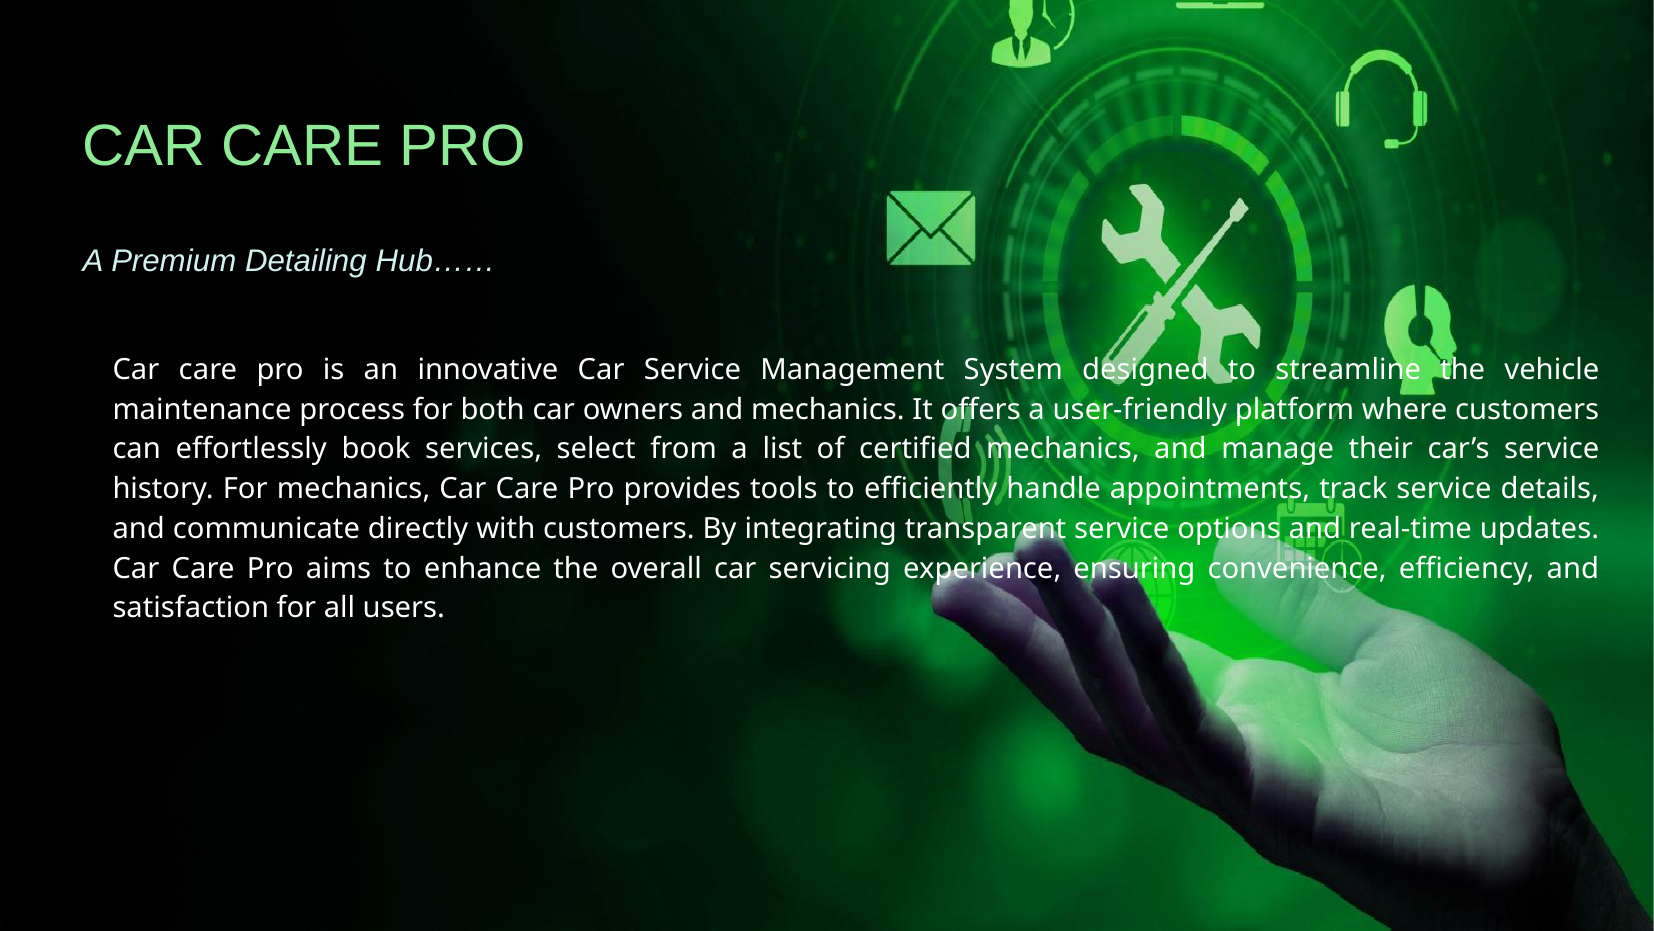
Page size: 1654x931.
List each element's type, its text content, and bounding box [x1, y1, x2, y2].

text_box Car care pro is an innovative Car Service Management System designed to streamline the vehicle maintenance process for both car owners and mechanics. It offers a user-friendly platform where customers can effortlessly book services, select from a list of certified mechanics, and manage their car’s service history. For mechanics, Car Care Pro provides tools to efficiently handle appointments, track service details, and communicate directly with customers. By integrating transparent service options and real-time updates. Car Care Pro aims to enhance the overall car servicing experience, ensuring convenience, efficiency, and satisfaction for all users. [112, 217, 1601, 758]
picture [0, 0, 1654, 931]
title CAR CARE PRO A Premium Detailing Hub…… [82, 0, 1571, 313]
